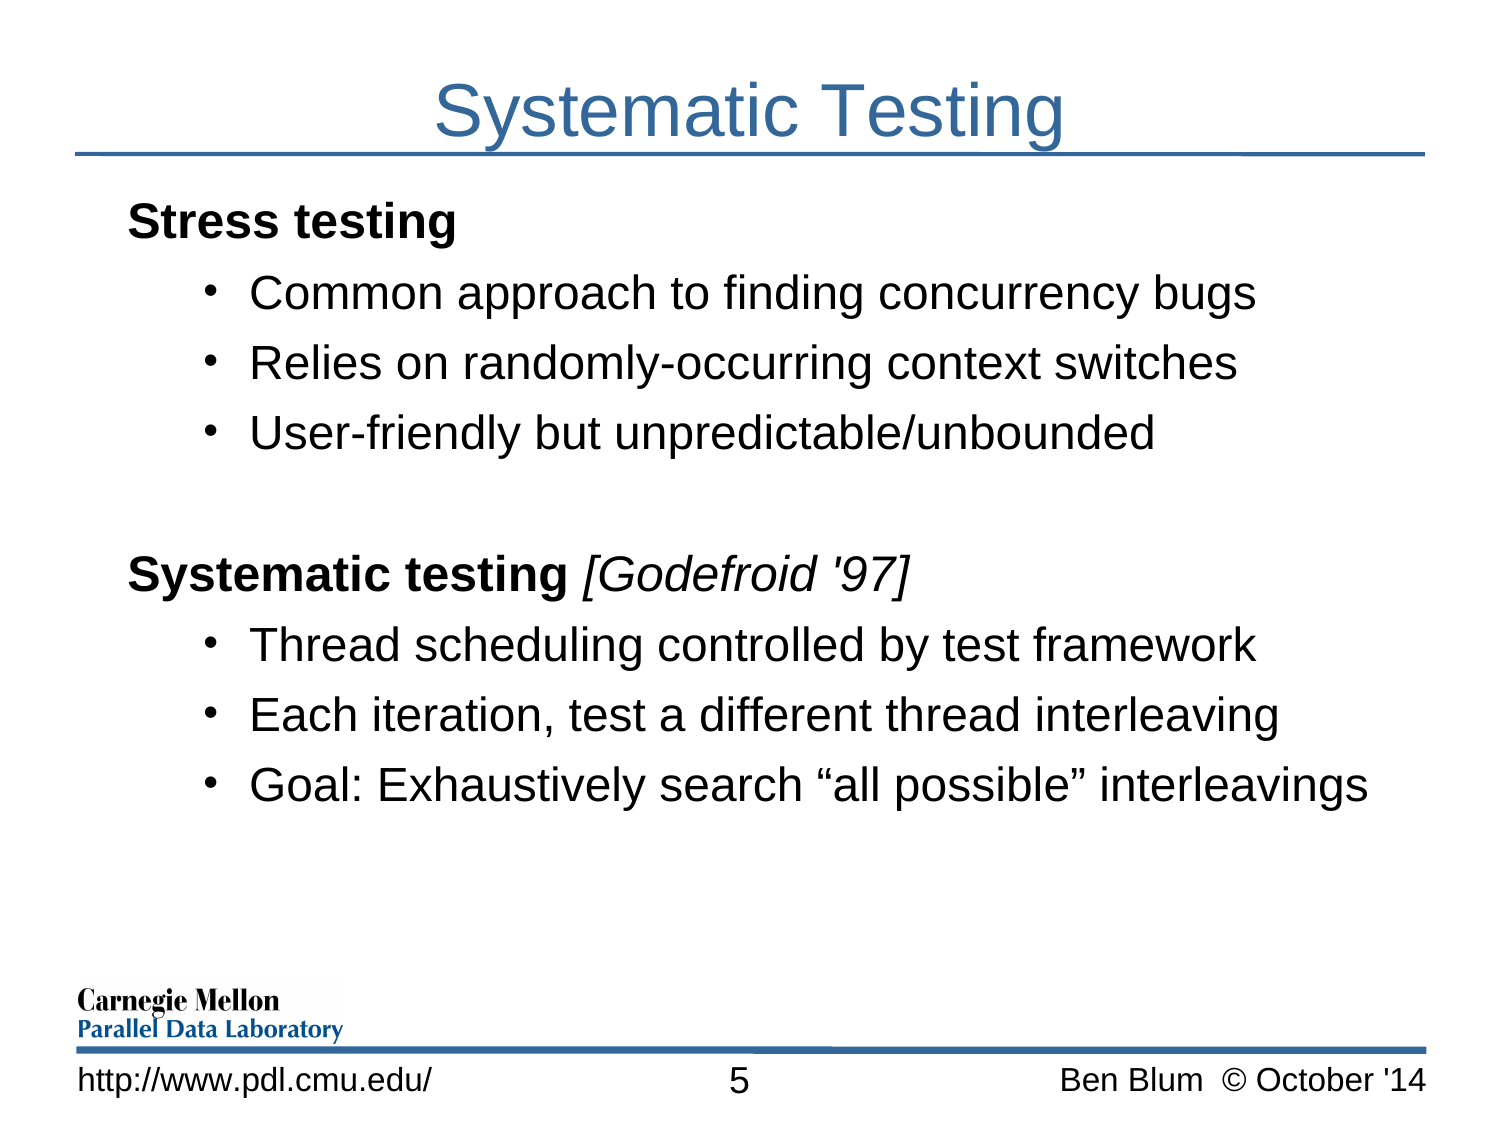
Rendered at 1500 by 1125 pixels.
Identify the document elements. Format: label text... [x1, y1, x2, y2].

title Systematic Testing [112, 49, 1388, 163]
list Stress testing Common approach to finding concurrency bugs Relies on randomly-occurring context switches User-friendly but unpredictable/unbounded Systematic testing [Godefroid '97] Thread scheduling controlled by test framework Each iteration, test a different thread interleaving Goal: Exhaustively search “all possible” interleavings [112, 181, 1426, 938]
picture [77, 979, 343, 1044]
